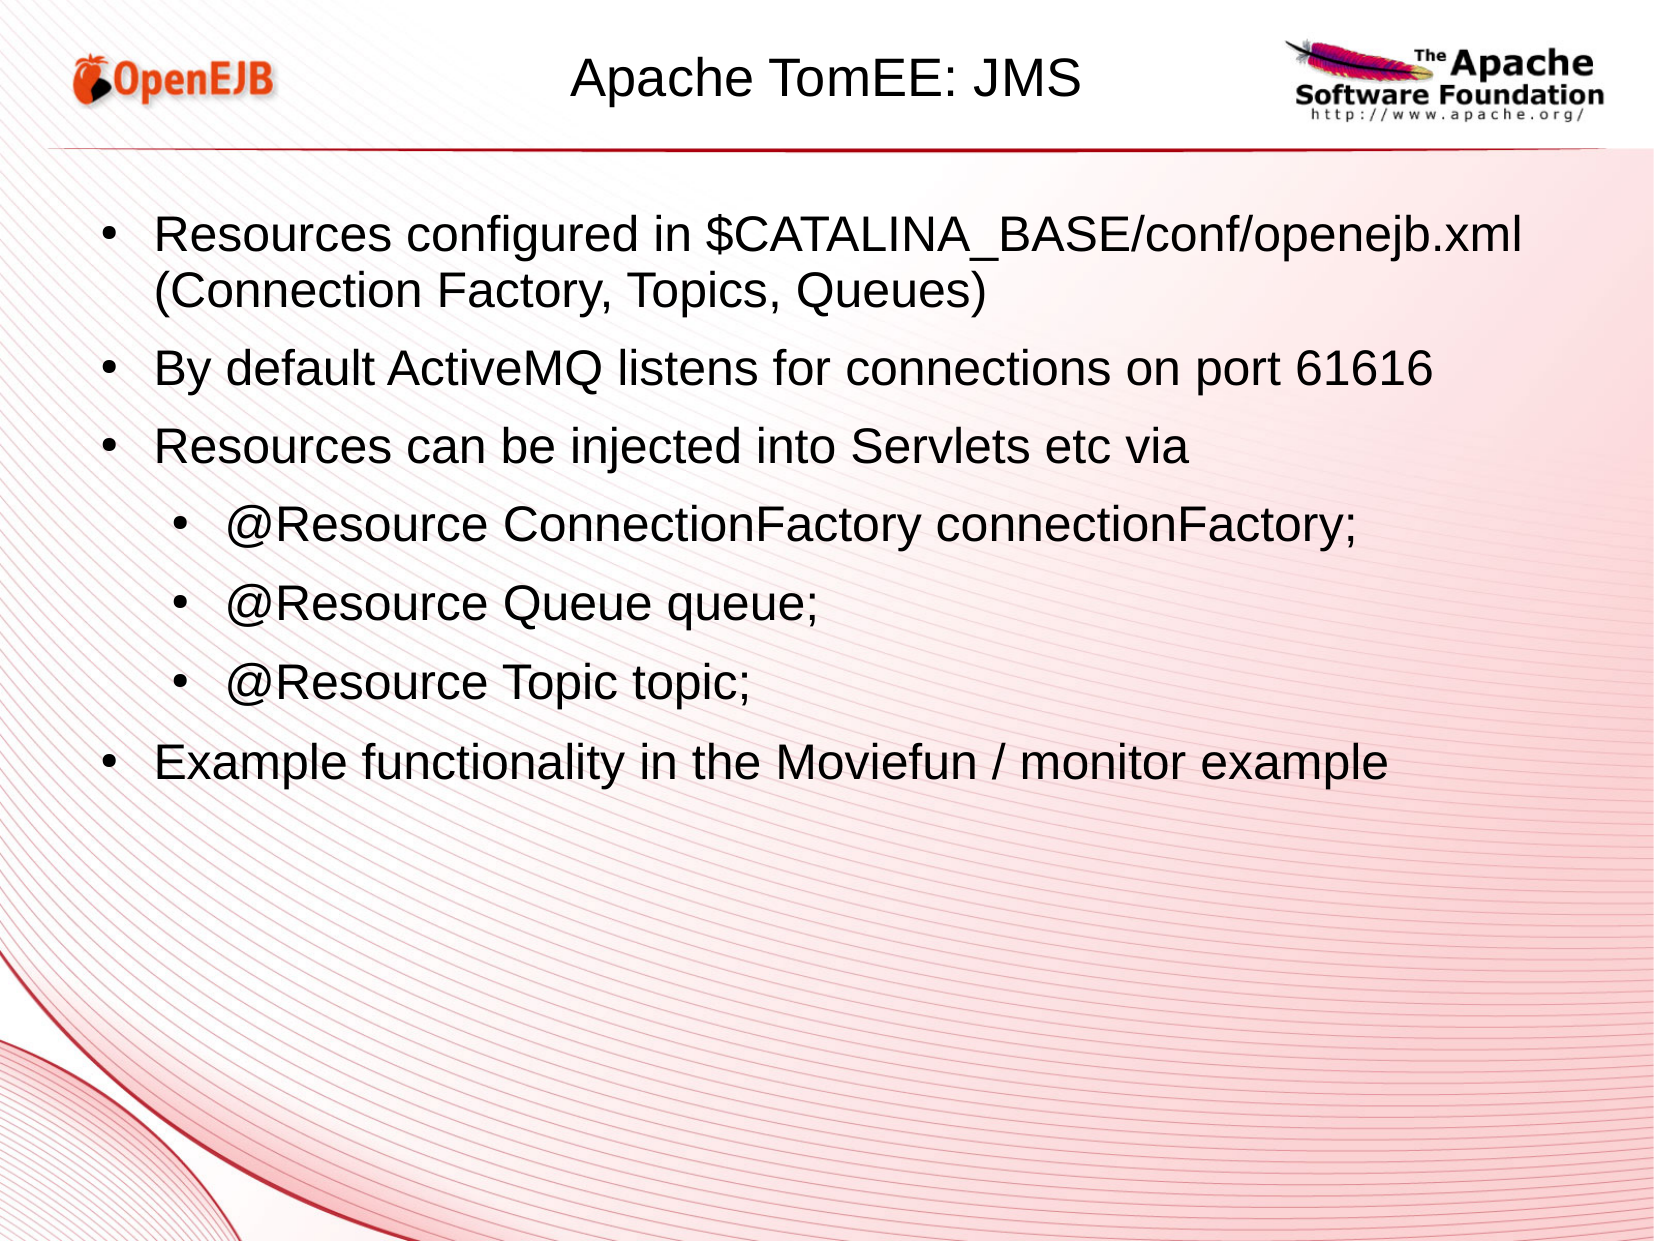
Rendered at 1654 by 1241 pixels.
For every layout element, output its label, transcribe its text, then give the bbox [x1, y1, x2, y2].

title Apache TomEE: JMS [82, 8, 1571, 148]
list Resources configured in $CATALINA_BASE/conf/openejb.xml (Connection Factory, Topics, Queues) By default ActiveMQ listens for connections on port 61616 Resources can be injected into Servlets etc via @Resource ConnectionFactory connectionFactory; @Resource Queue queue; @Resource Topic topic; Example functionality in the Moviefun / monitor example [82, 206, 1571, 868]
picture [0, 0, 1654, 1241]
